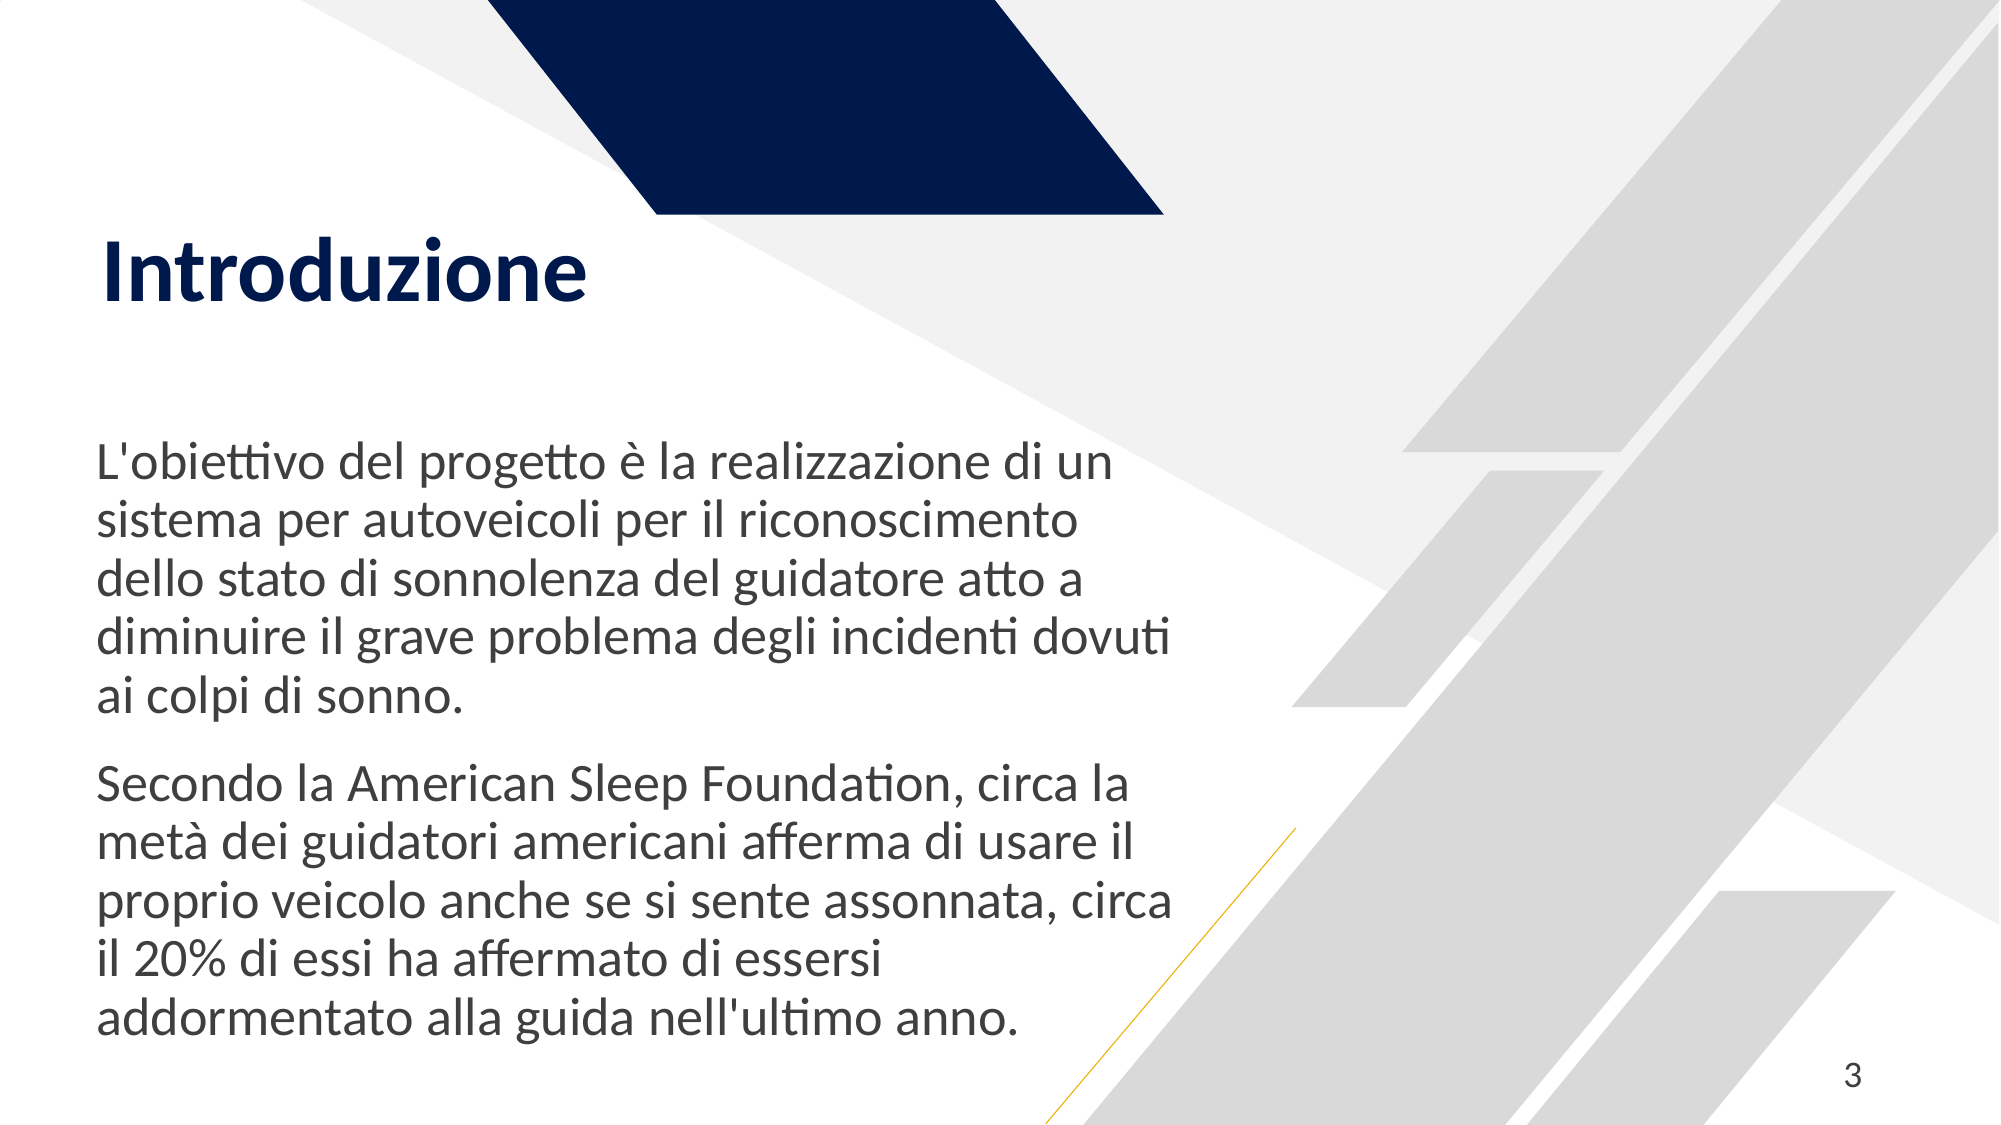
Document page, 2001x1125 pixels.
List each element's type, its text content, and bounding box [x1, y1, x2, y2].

title Introduzione [87, 214, 1292, 415]
list L'obiettivo del progetto è la realizzazione di un sistema per autoveicoli per il riconoscimento dello stato di sonnolenza del guidatore atto a diminuire il grave problema degli incidenti dovuti ai colpi di sonno. Secondo la American Sleep Foundation, circa la metà dei guidatori americani afferma di usare il proprio veicolo anche se si sente assonnata, circa il 20% di essi ha affermato di essersi addormentato alla guida nell'ultimo anno. [10, 425, 1216, 526]
slide_number 6 [1828, 1042, 1950, 1103]
